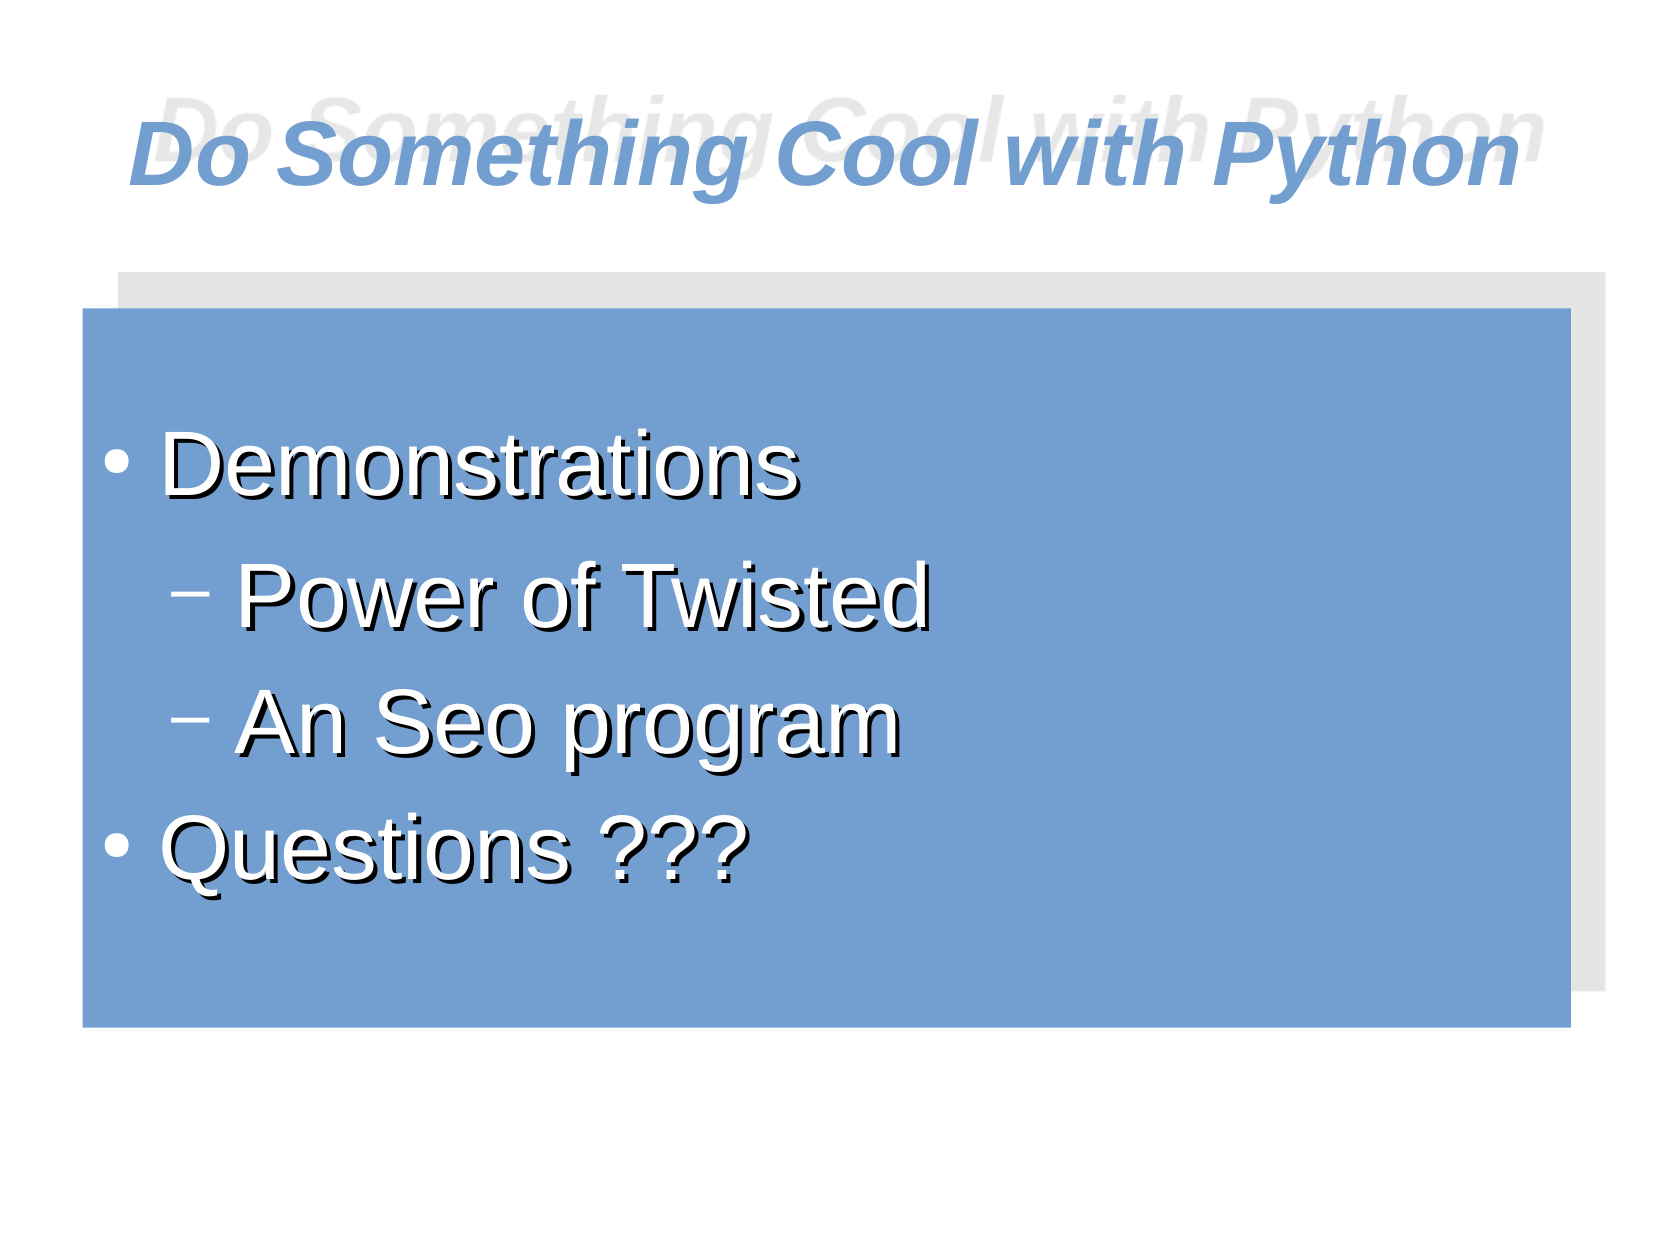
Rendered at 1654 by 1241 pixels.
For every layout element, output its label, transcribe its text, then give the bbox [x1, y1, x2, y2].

list Demonstrations Power of Twisted An Seo program Questions ??? [82, 308, 1571, 1028]
title Do Something Cool with Python [82, 49, 1571, 257]
